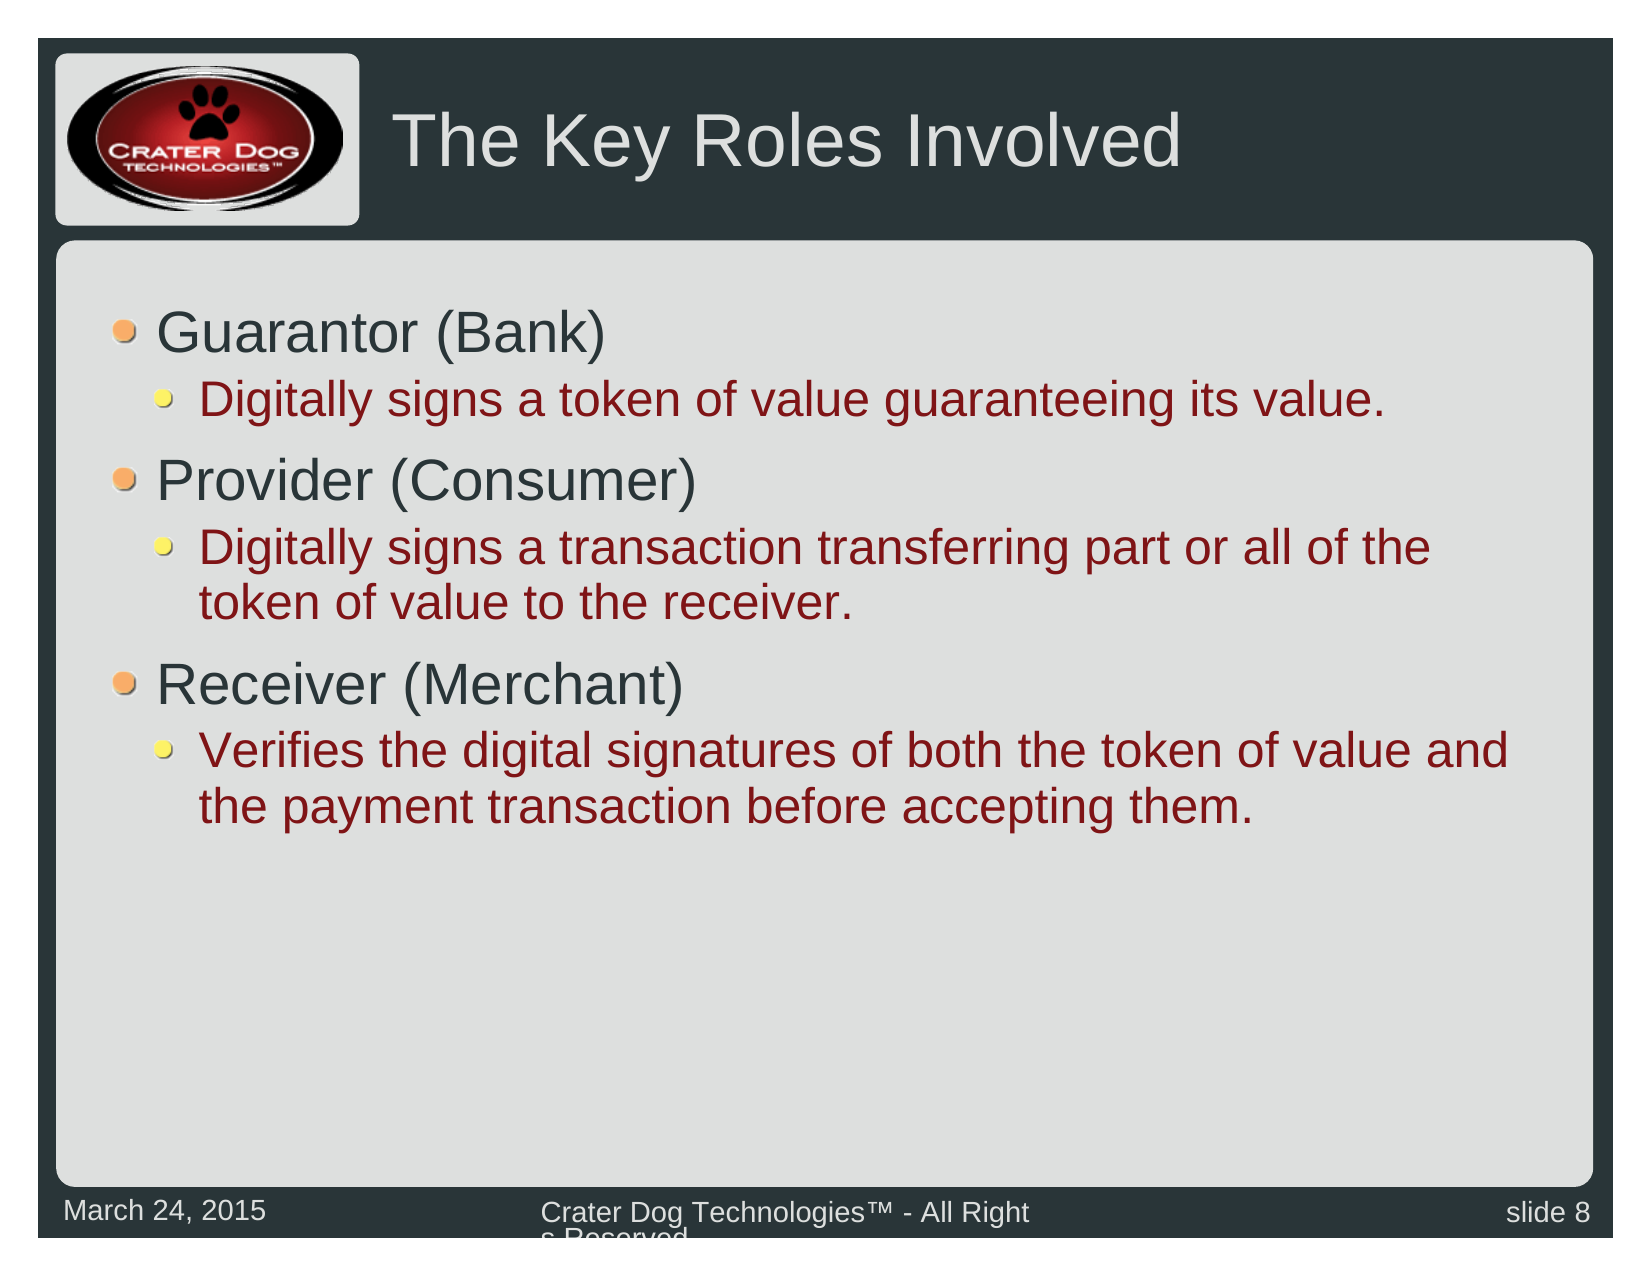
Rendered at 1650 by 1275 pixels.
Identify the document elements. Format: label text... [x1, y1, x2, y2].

picture [67, 66, 343, 211]
list Guarantor (Bank) Digitally signs a token of value guaranteeing its value. Provider (Consumer) Digitally signs a transaction transferring part or all of the token of value to the receiver. Receiver (Merchant) Verifies the digital signatures of both the token of value and the payment transaction before accepting them. [77, 299, 1557, 1163]
title The Key Roles Involved [391, 55, 1572, 224]
